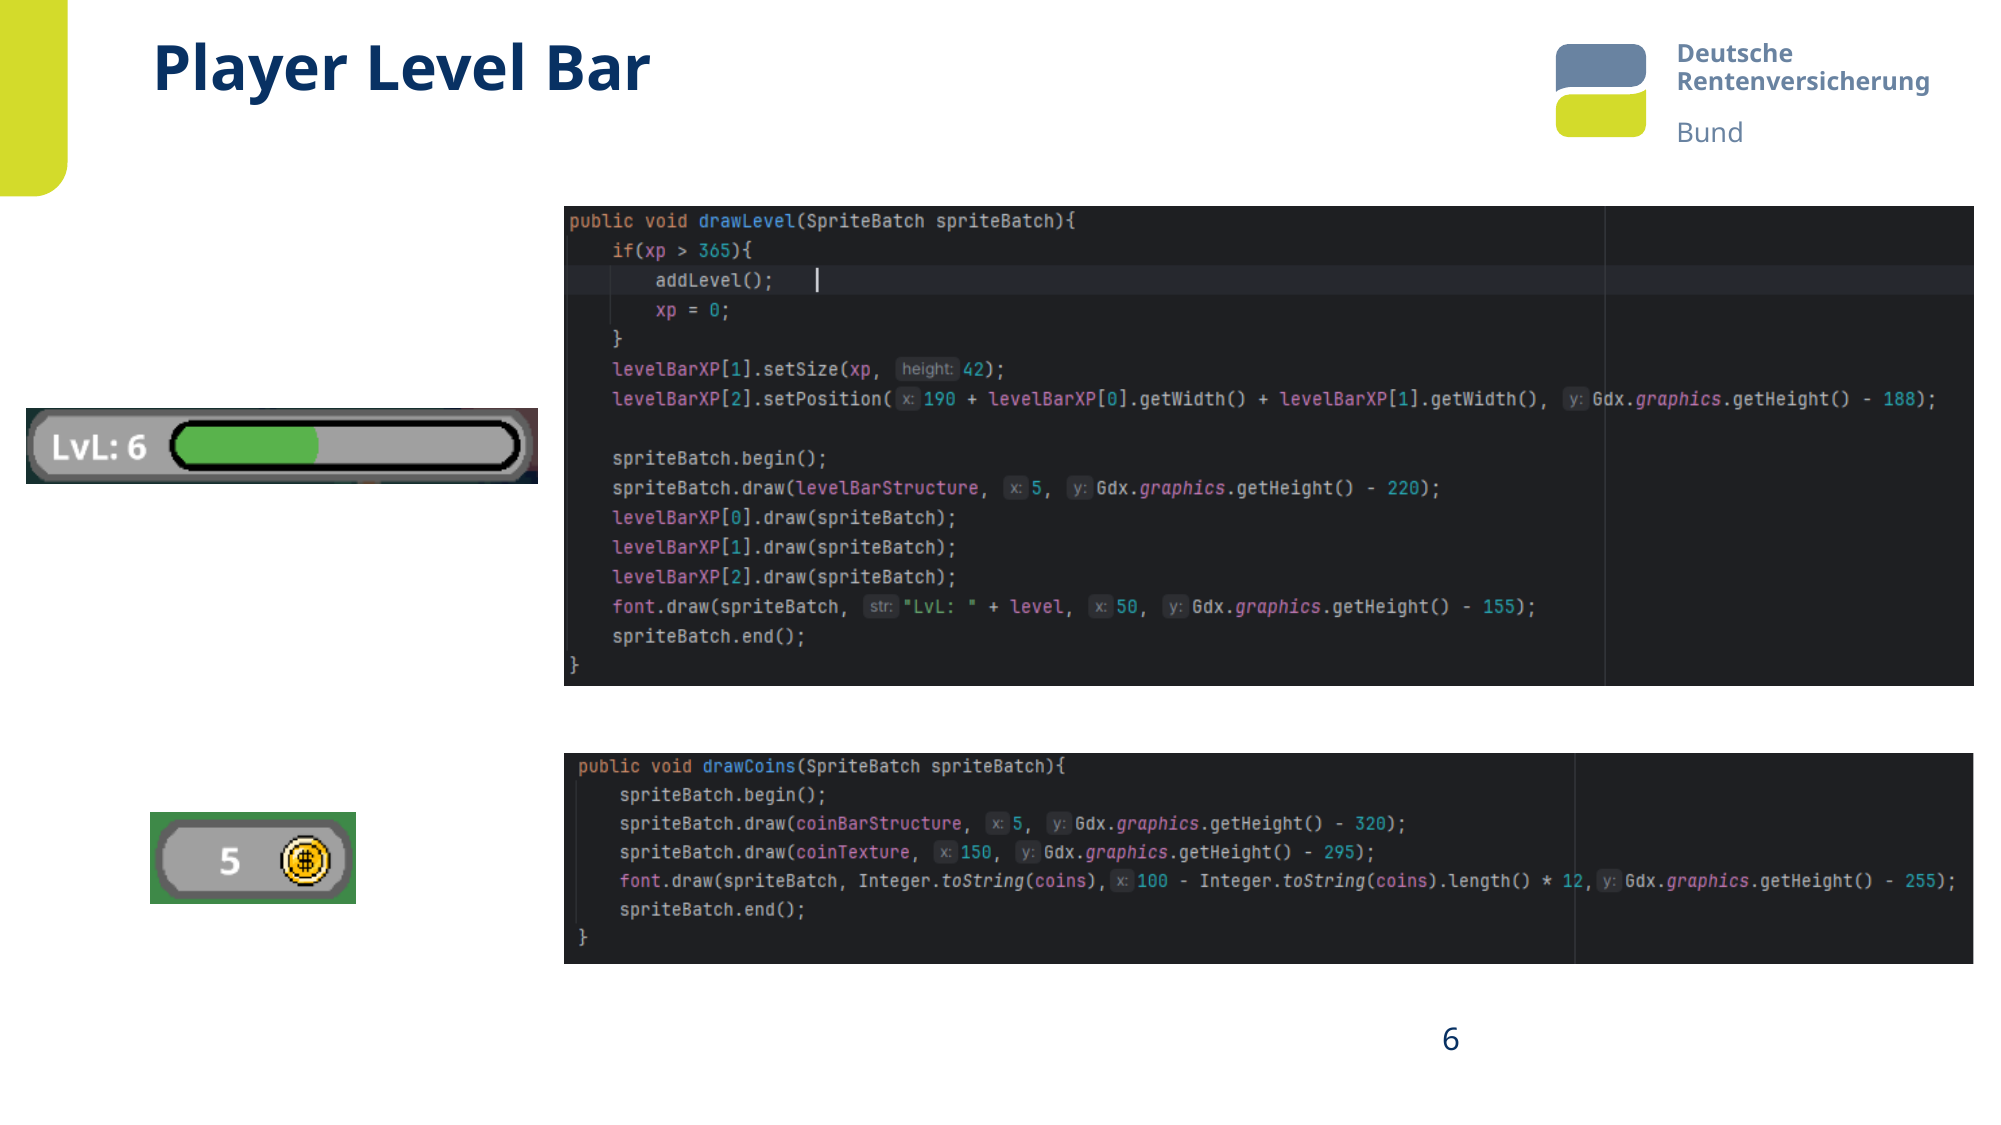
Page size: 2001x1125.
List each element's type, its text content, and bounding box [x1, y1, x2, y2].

picture [26, 408, 538, 484]
title Player Level Bar [137, 20, 1493, 197]
picture [564, 753, 1974, 964]
picture [564, 206, 1974, 686]
text_box 4 [1427, 994, 1928, 1070]
picture [150, 812, 356, 904]
